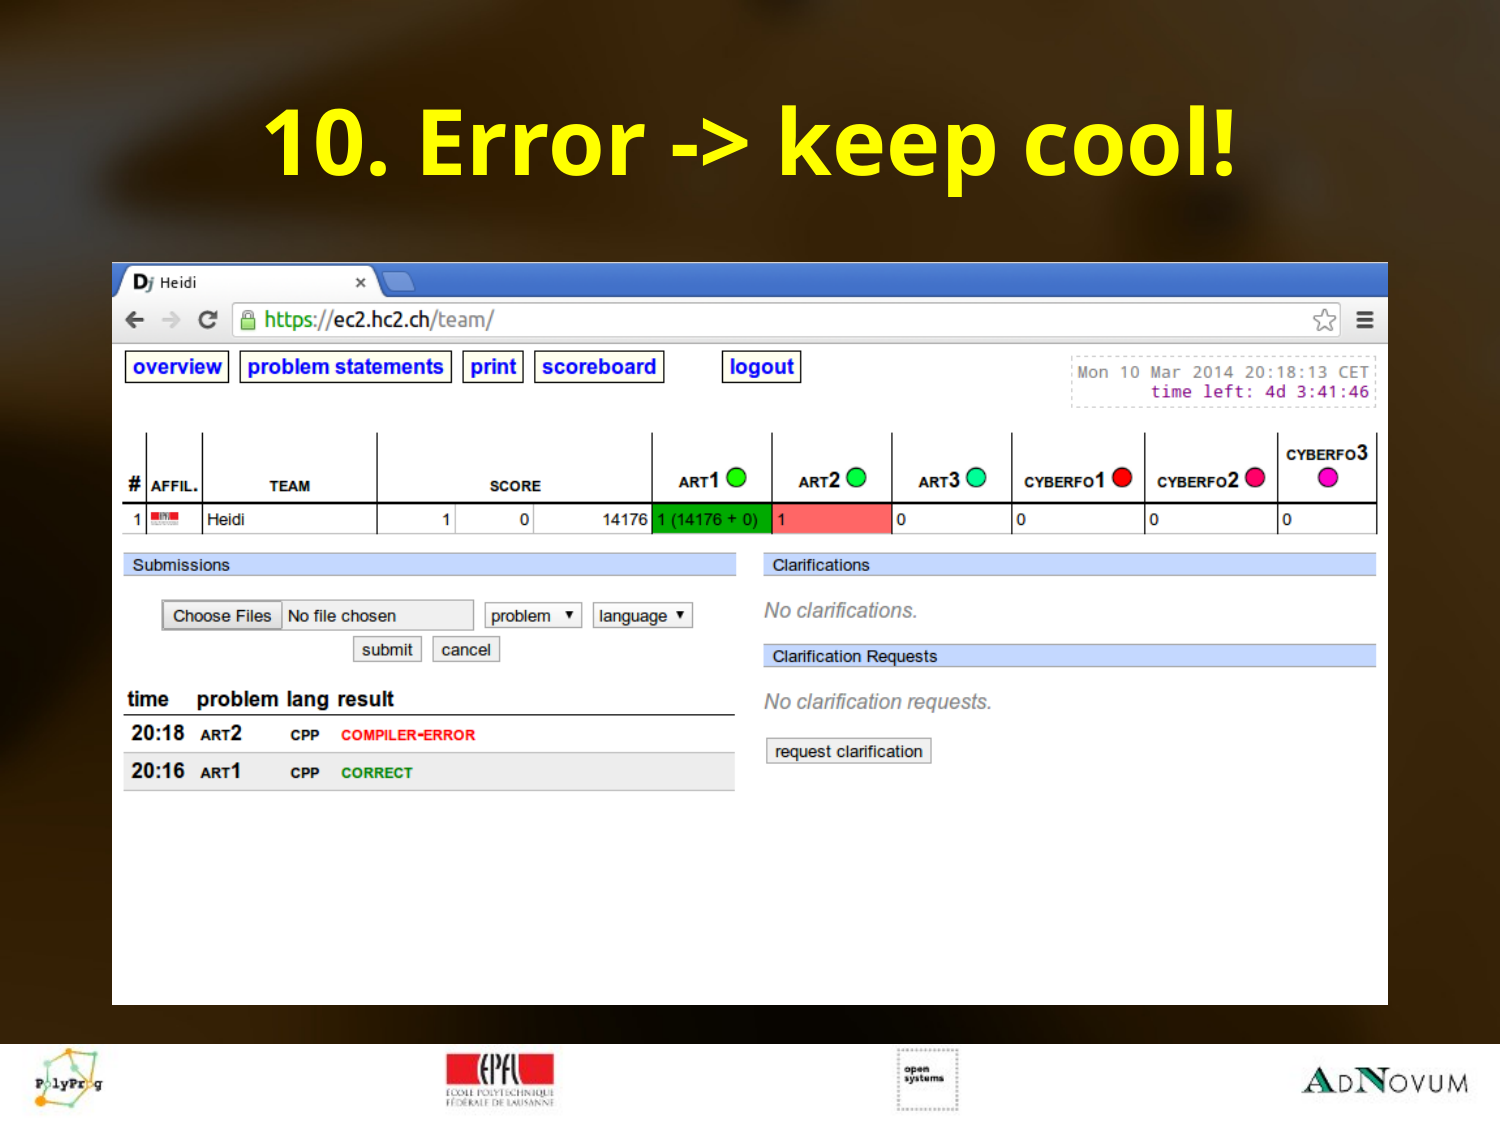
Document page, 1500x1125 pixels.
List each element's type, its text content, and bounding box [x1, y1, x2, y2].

picture [0, 0, 1500, 1120]
title 10. Error -> keep cool! [75, 45, 1425, 233]
